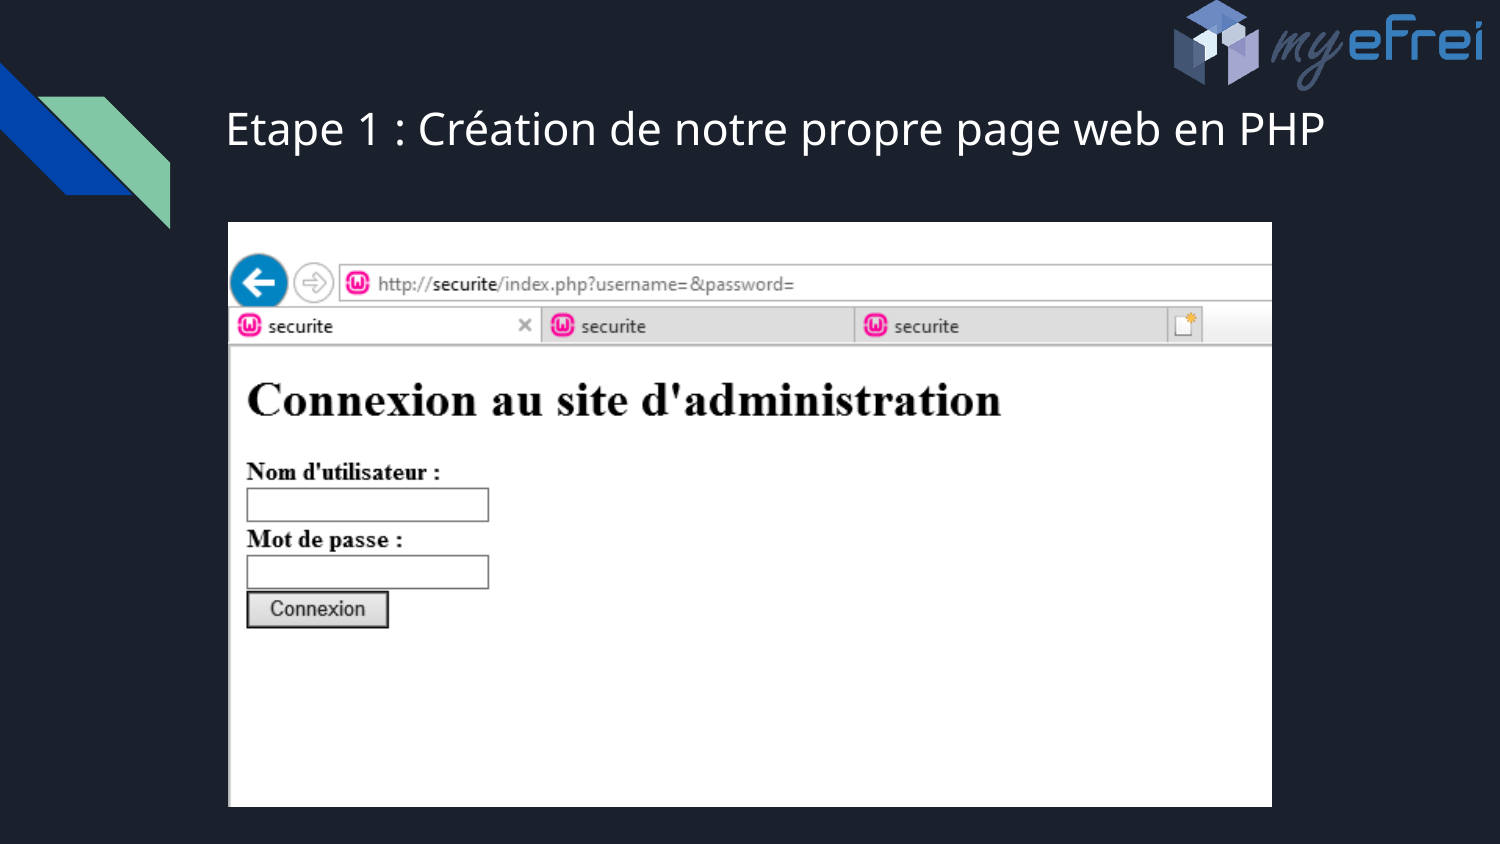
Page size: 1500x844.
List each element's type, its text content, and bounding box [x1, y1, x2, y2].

picture [228, 222, 1272, 807]
picture [1174, 0, 1482, 91]
title Etape 1 : Création de notre propre page web en PHP [210, 82, 1365, 233]
